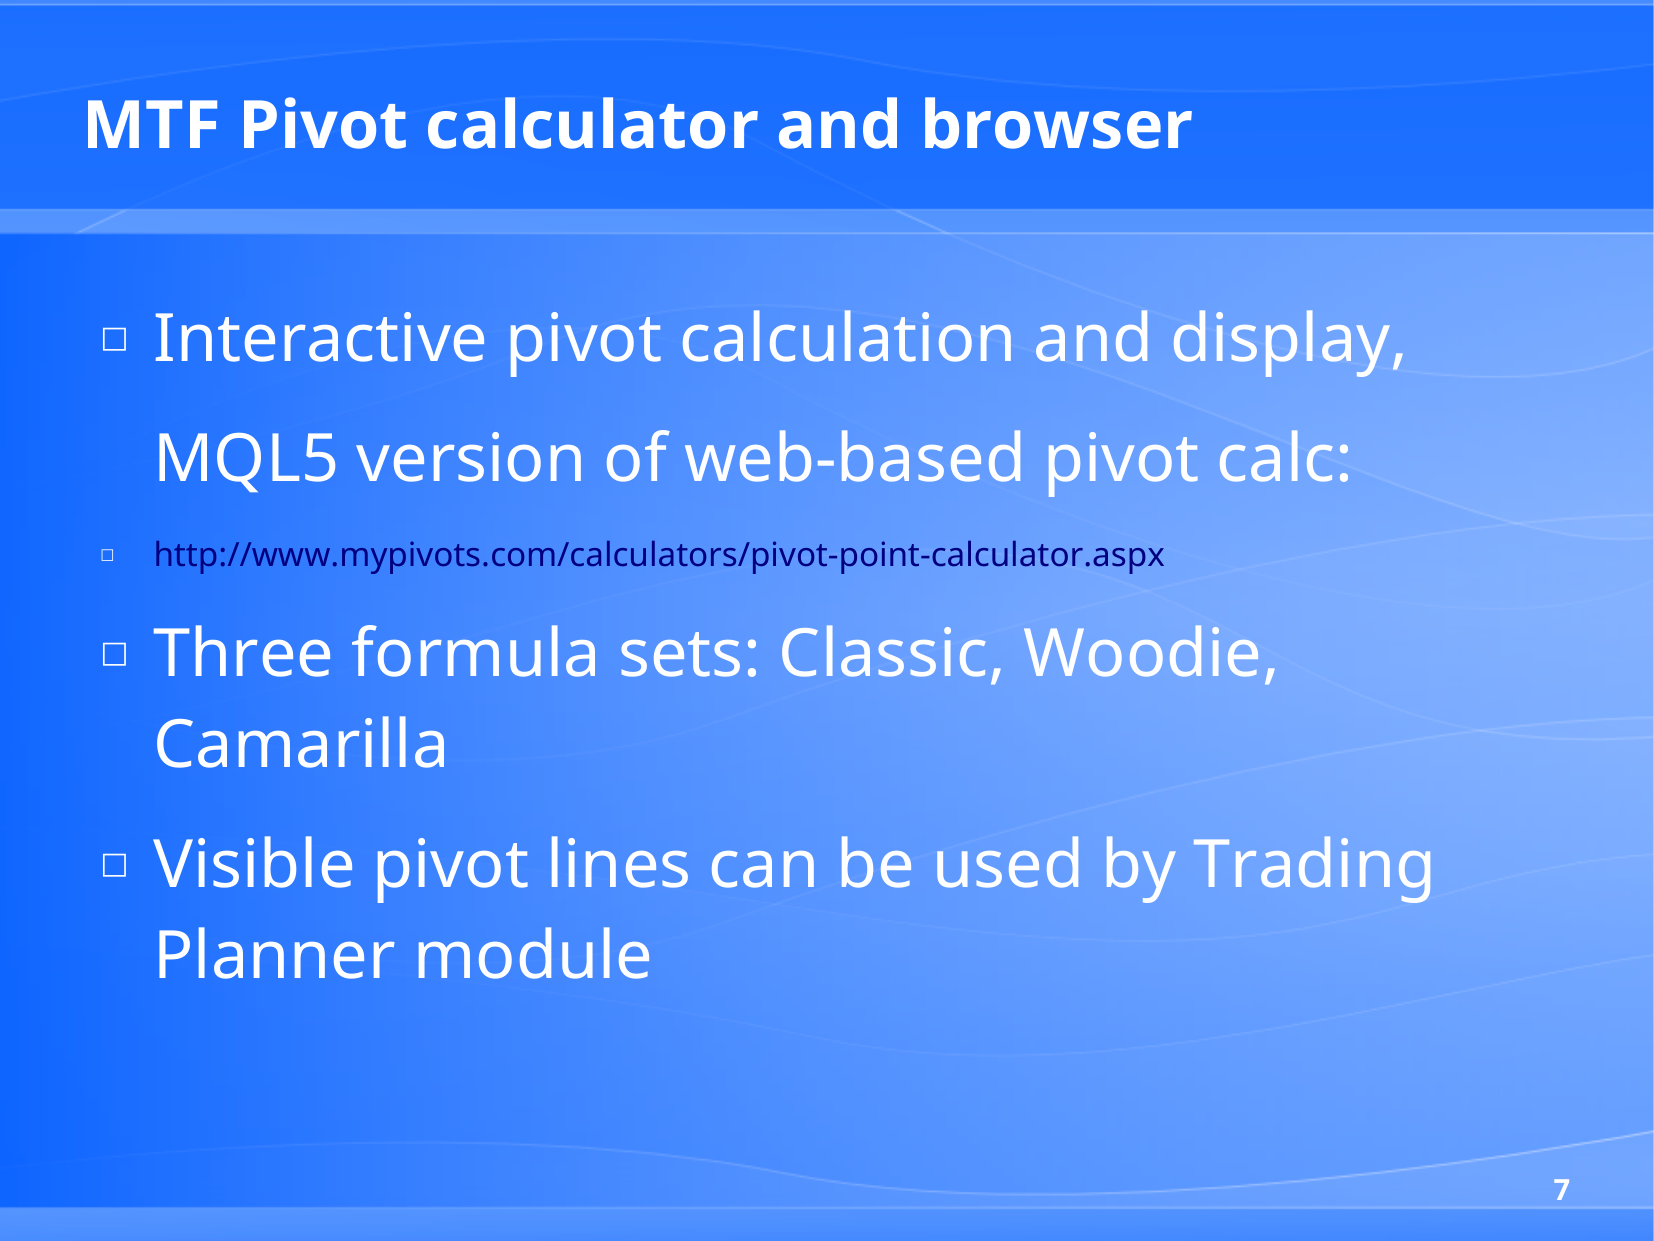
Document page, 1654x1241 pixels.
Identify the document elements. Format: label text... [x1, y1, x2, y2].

list Interactive pivot calculation and display, MQL5 version of web-based pivot calc: http://www.mypivots.com/calculators/pivot-point-calculator.aspx Three formula sets: Classic, Woodie, Camarilla Visible pivot lines can be used by Trading Planner module [82, 290, 1571, 1108]
picture [0, 0, 1654, 1241]
title MTF Pivot calculator and browser [23, 15, 1625, 229]
